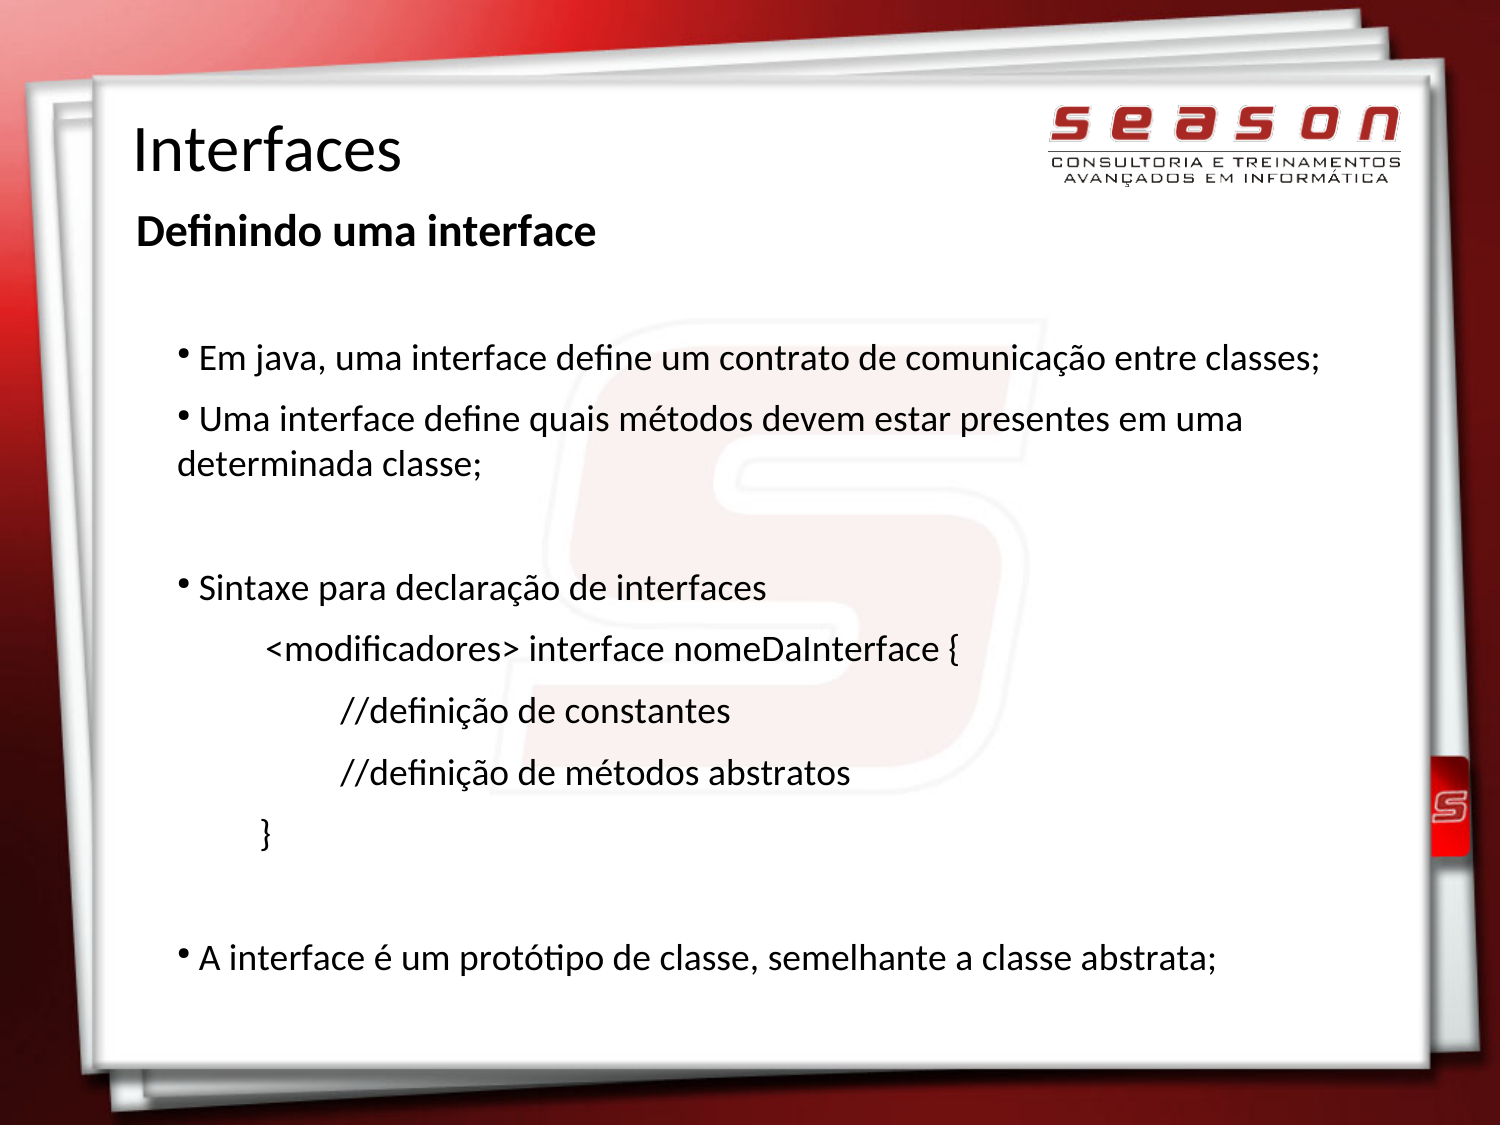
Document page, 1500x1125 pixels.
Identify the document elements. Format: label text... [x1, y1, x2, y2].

text_box Em java, uma interface define um contrato de comunicação entre classes; Uma interface define quais métodos devem estar presentes em uma determinada classe; Sintaxe para declaração de interfaces <modificadores> interface nomeDaInterface { //definição de constantes //definição de métodos abstratos } A interface é um protótipo de classe, semelhante a classe abstrata; [177, 287, 1347, 1023]
title Interfaces [118, 33, 1394, 257]
picture [0, 0, 1500, 1125]
text_box Definindo uma interface [119, 200, 1240, 256]
